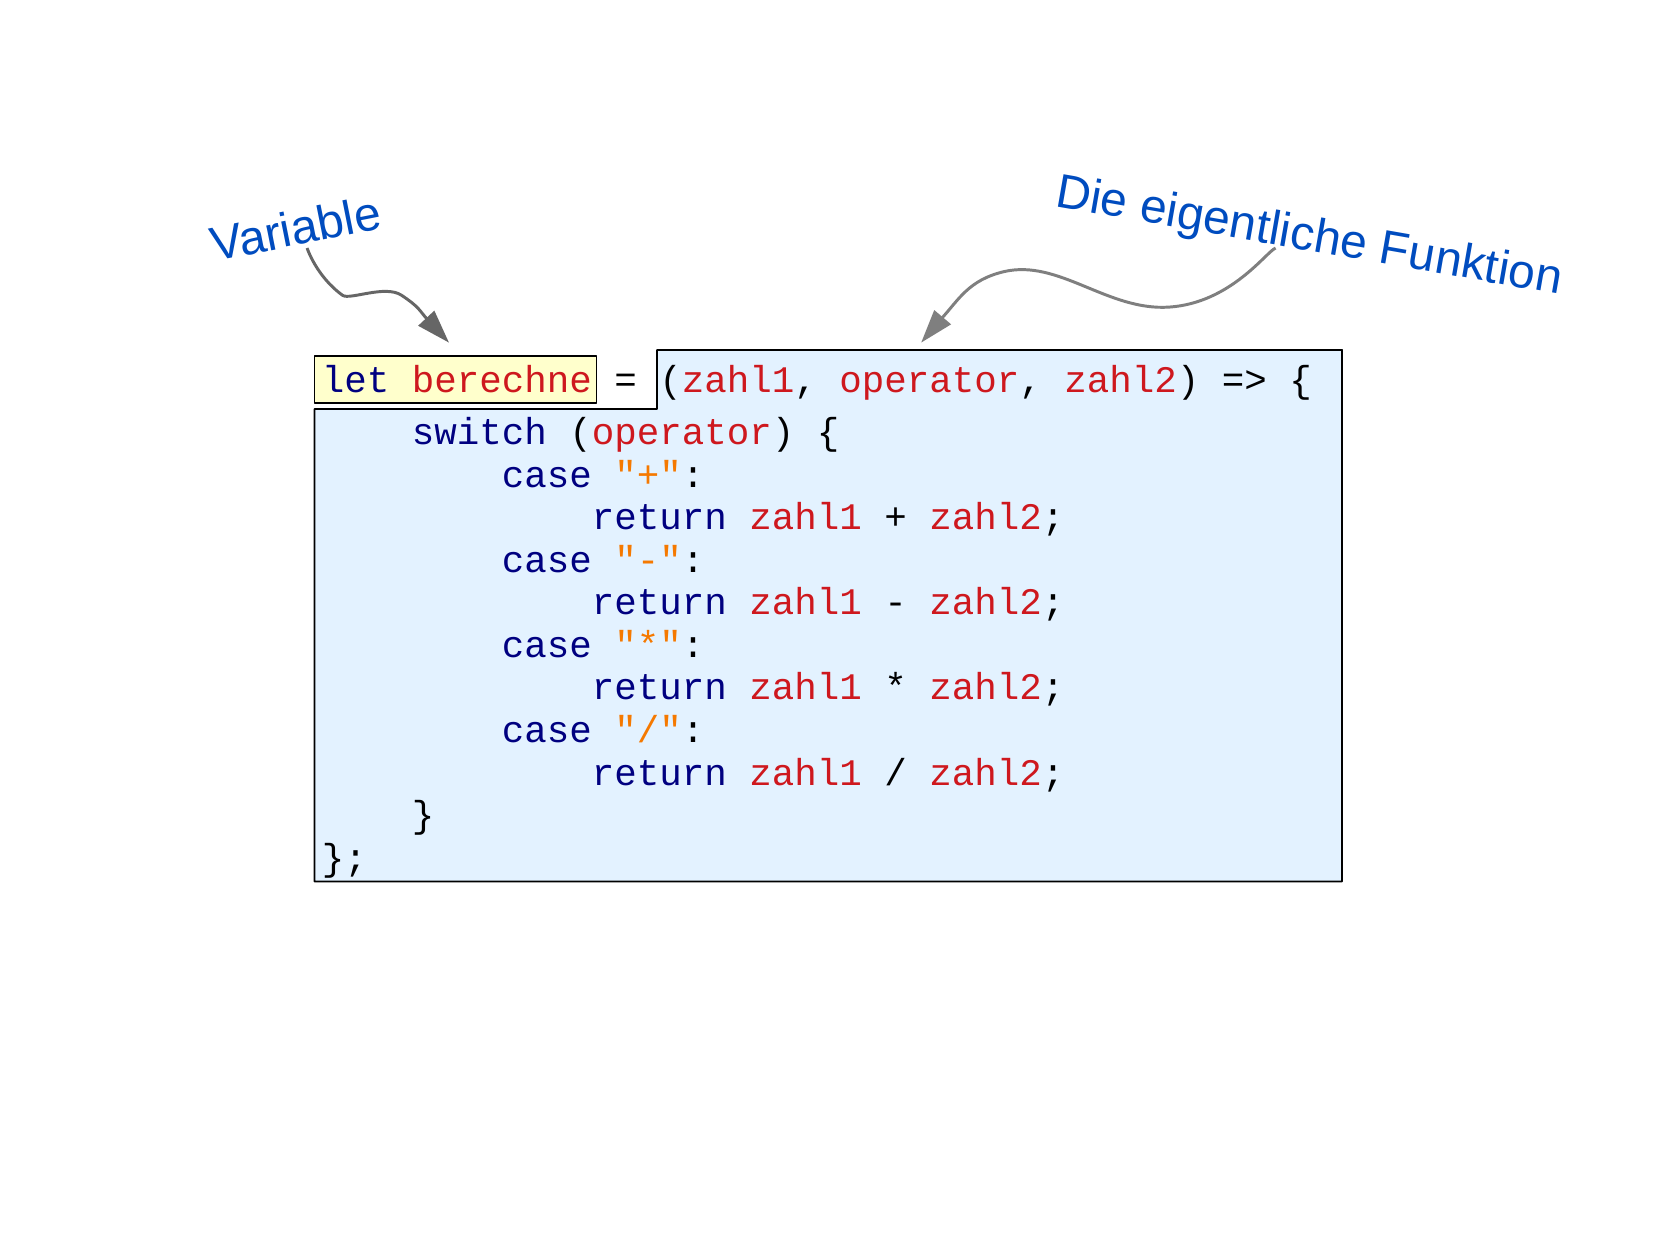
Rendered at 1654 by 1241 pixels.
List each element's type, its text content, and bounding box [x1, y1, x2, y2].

text_box let berechne = (zahl1, operator, zahl2) => { switch (operator) { case "+": return zahl1 + zahl2; case "-": return zahl1 - zahl2; case "*": return zahl1 * zahl2; case "/": return zahl1 / zahl2; } }; [307, 354, 1327, 886]
text_box Variable [189, 174, 402, 282]
text_box Die eigentliche Funktion [1036, 153, 1583, 315]
text_box [656, 349, 1343, 882]
